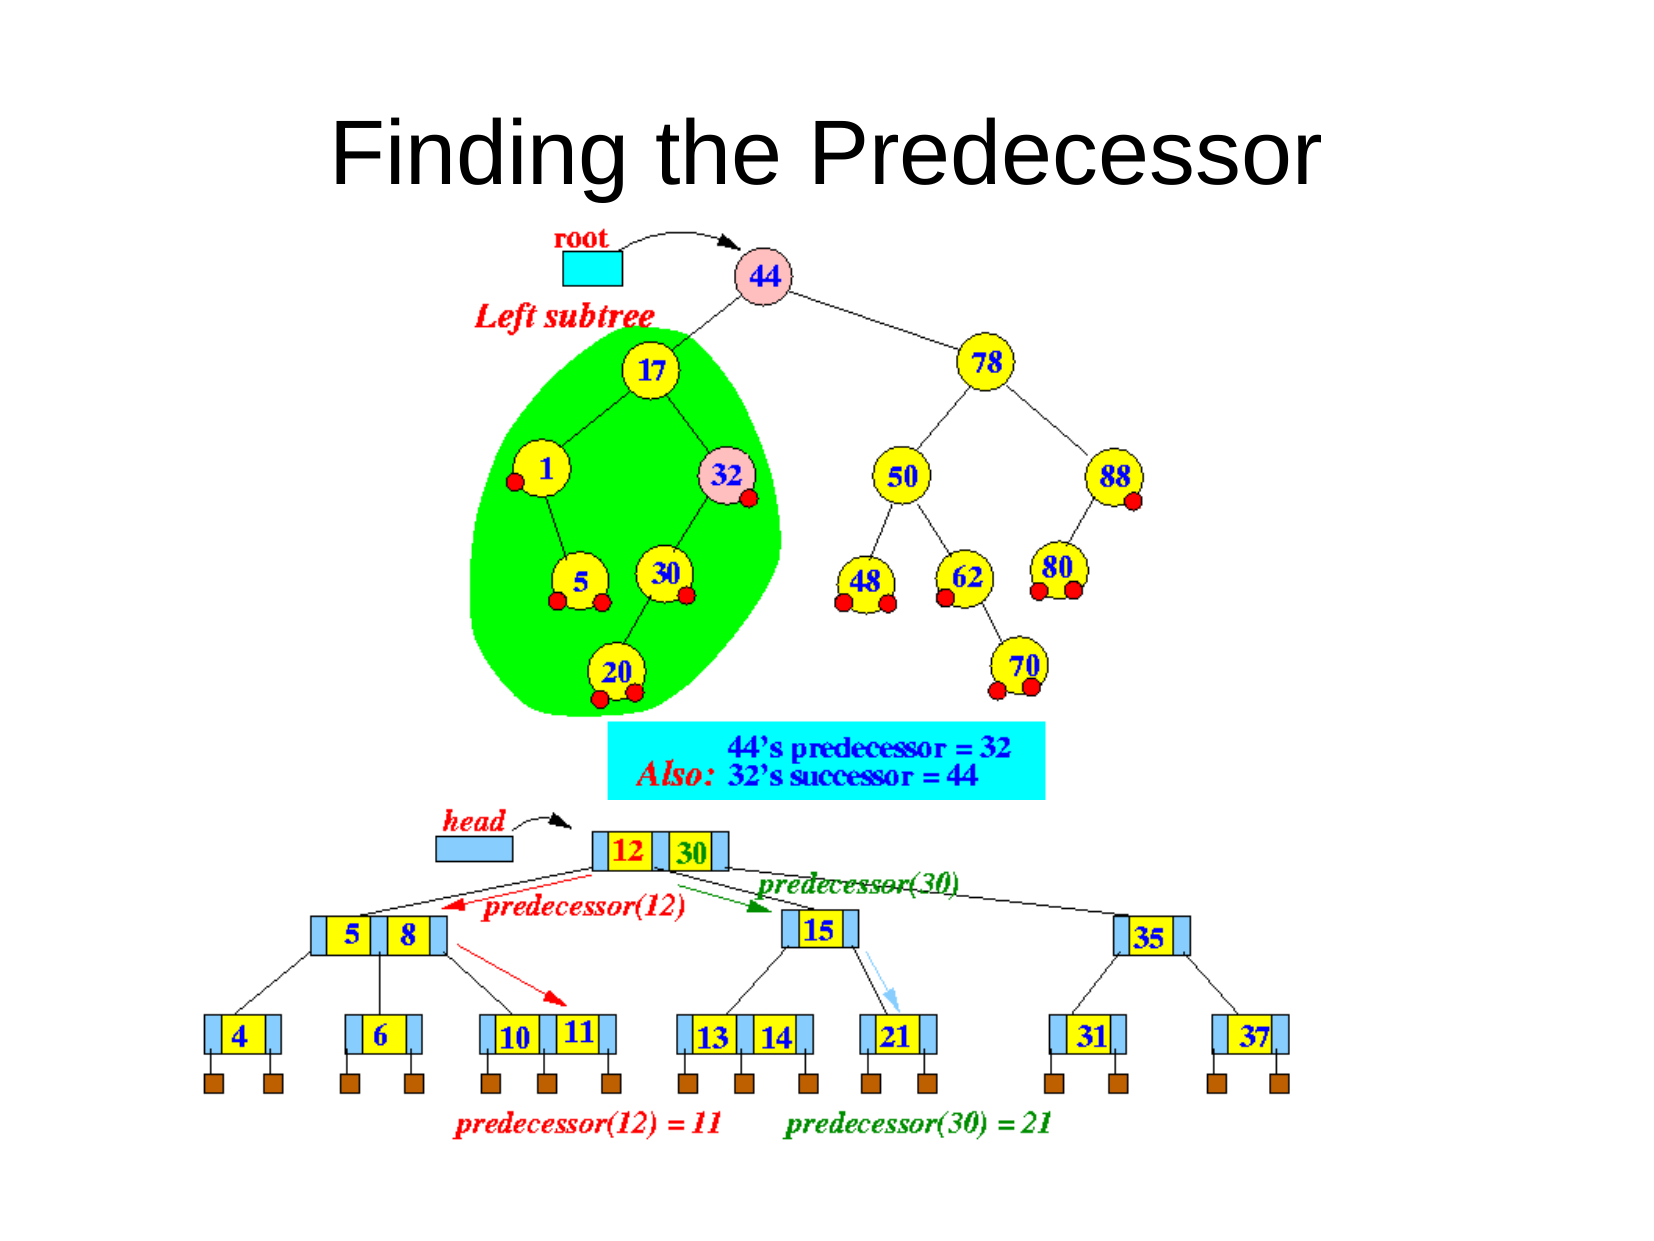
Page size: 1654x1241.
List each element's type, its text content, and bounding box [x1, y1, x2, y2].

title Finding the Predecessor [82, 56, 1571, 250]
picture [168, 215, 1351, 1163]
